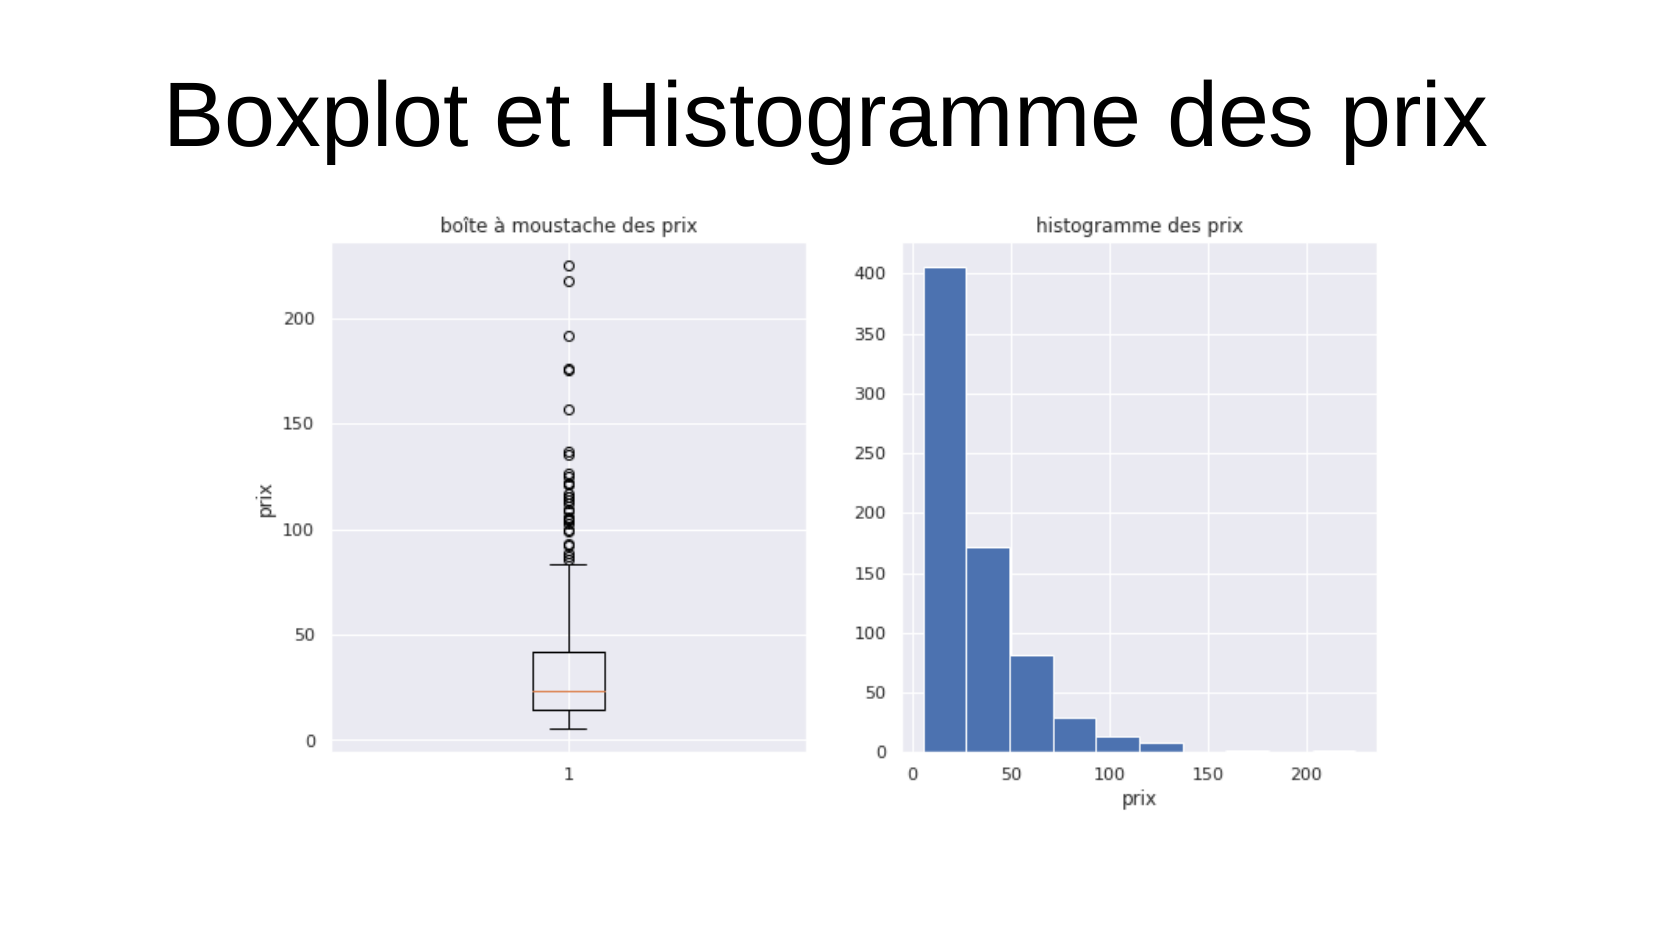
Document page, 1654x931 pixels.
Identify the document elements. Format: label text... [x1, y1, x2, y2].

picture [245, 206, 1388, 821]
title Boxplot et Histogramme des prix [82, 37, 1571, 193]
